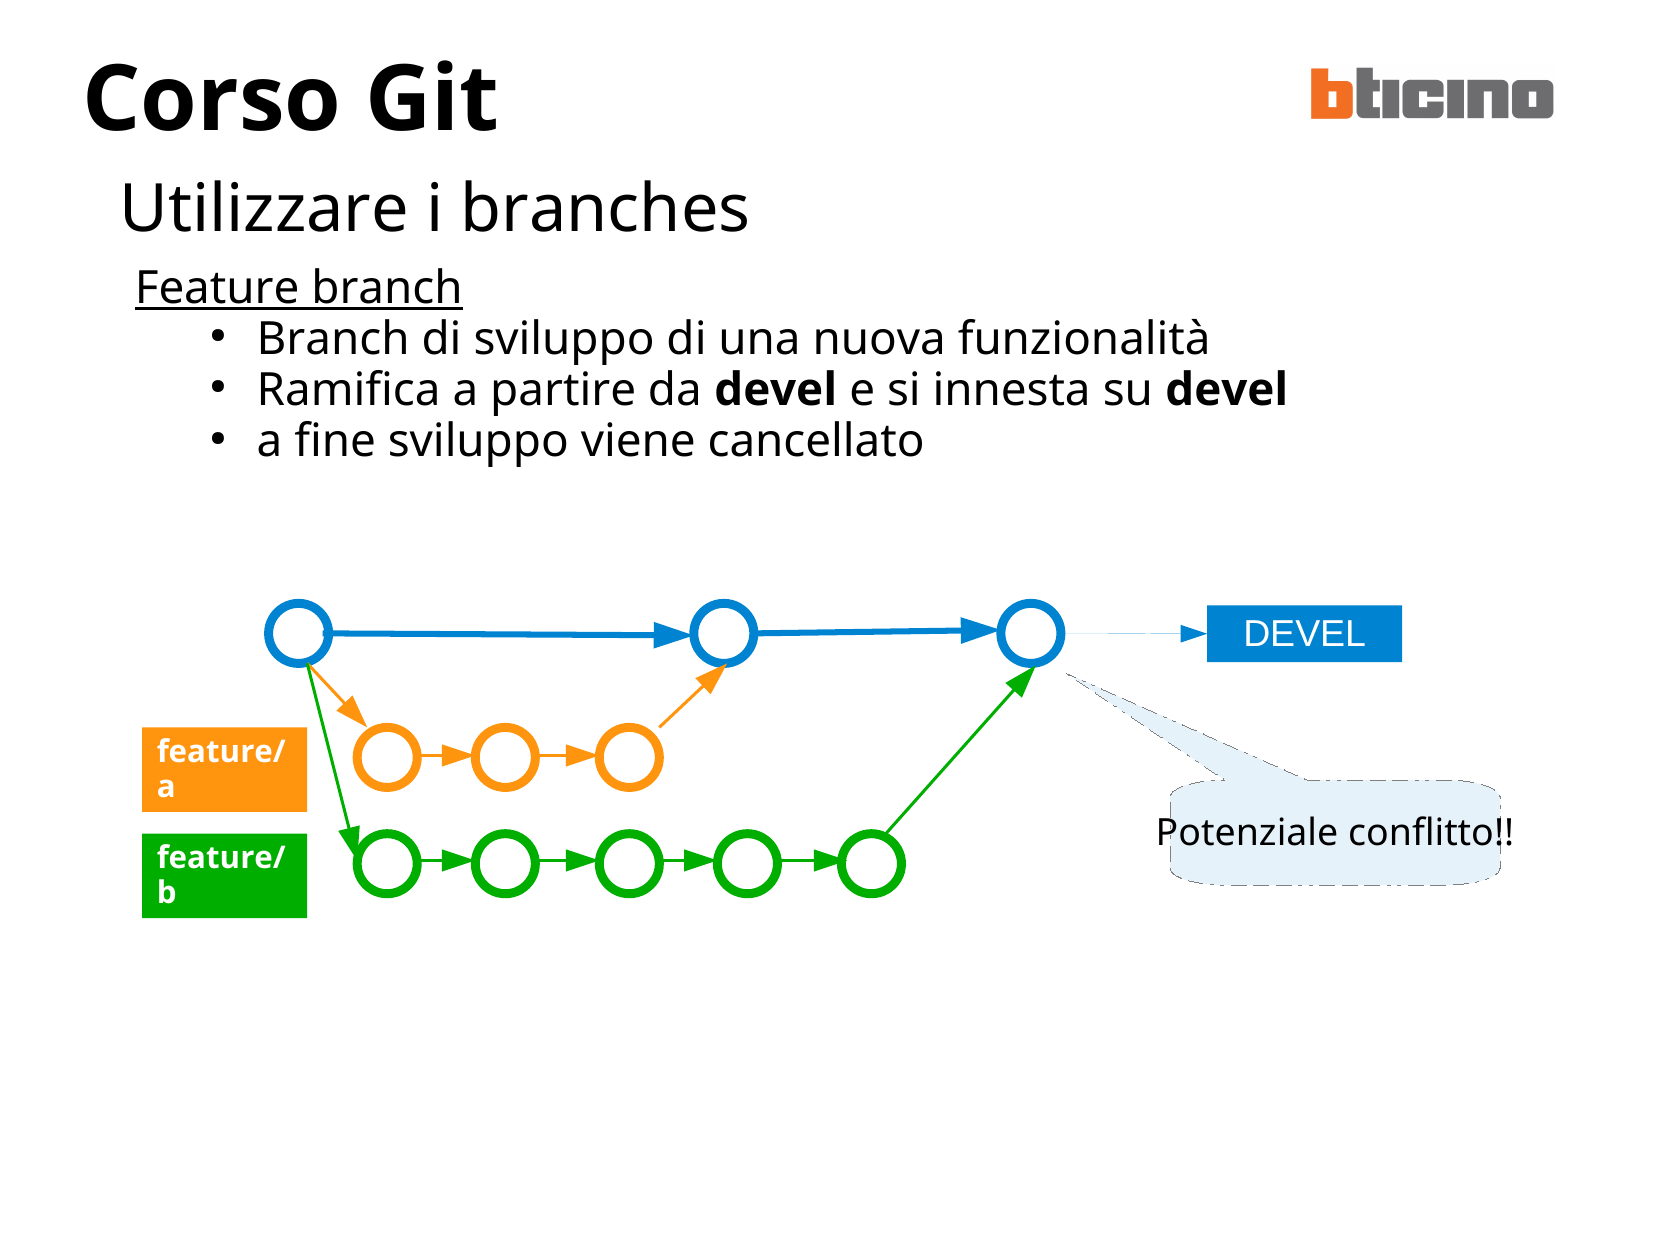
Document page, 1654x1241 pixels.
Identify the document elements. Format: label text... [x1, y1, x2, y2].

text_box Utilizzare i branches [105, 165, 1576, 256]
text_box feature/b [142, 833, 308, 884]
text_box DEVEL [1207, 605, 1403, 663]
text_box Potenziale conflitto!! [1066, 673, 1501, 886]
title Corso Git [82, 48, 1570, 151]
text_box Feature branch Branch di sviluppo di una nuova funzionalità Ramifica a partire da devel e si innesta su devel a fine sviluppo viene cancellato [120, 255, 1486, 475]
text_box feature/a [142, 727, 308, 777]
